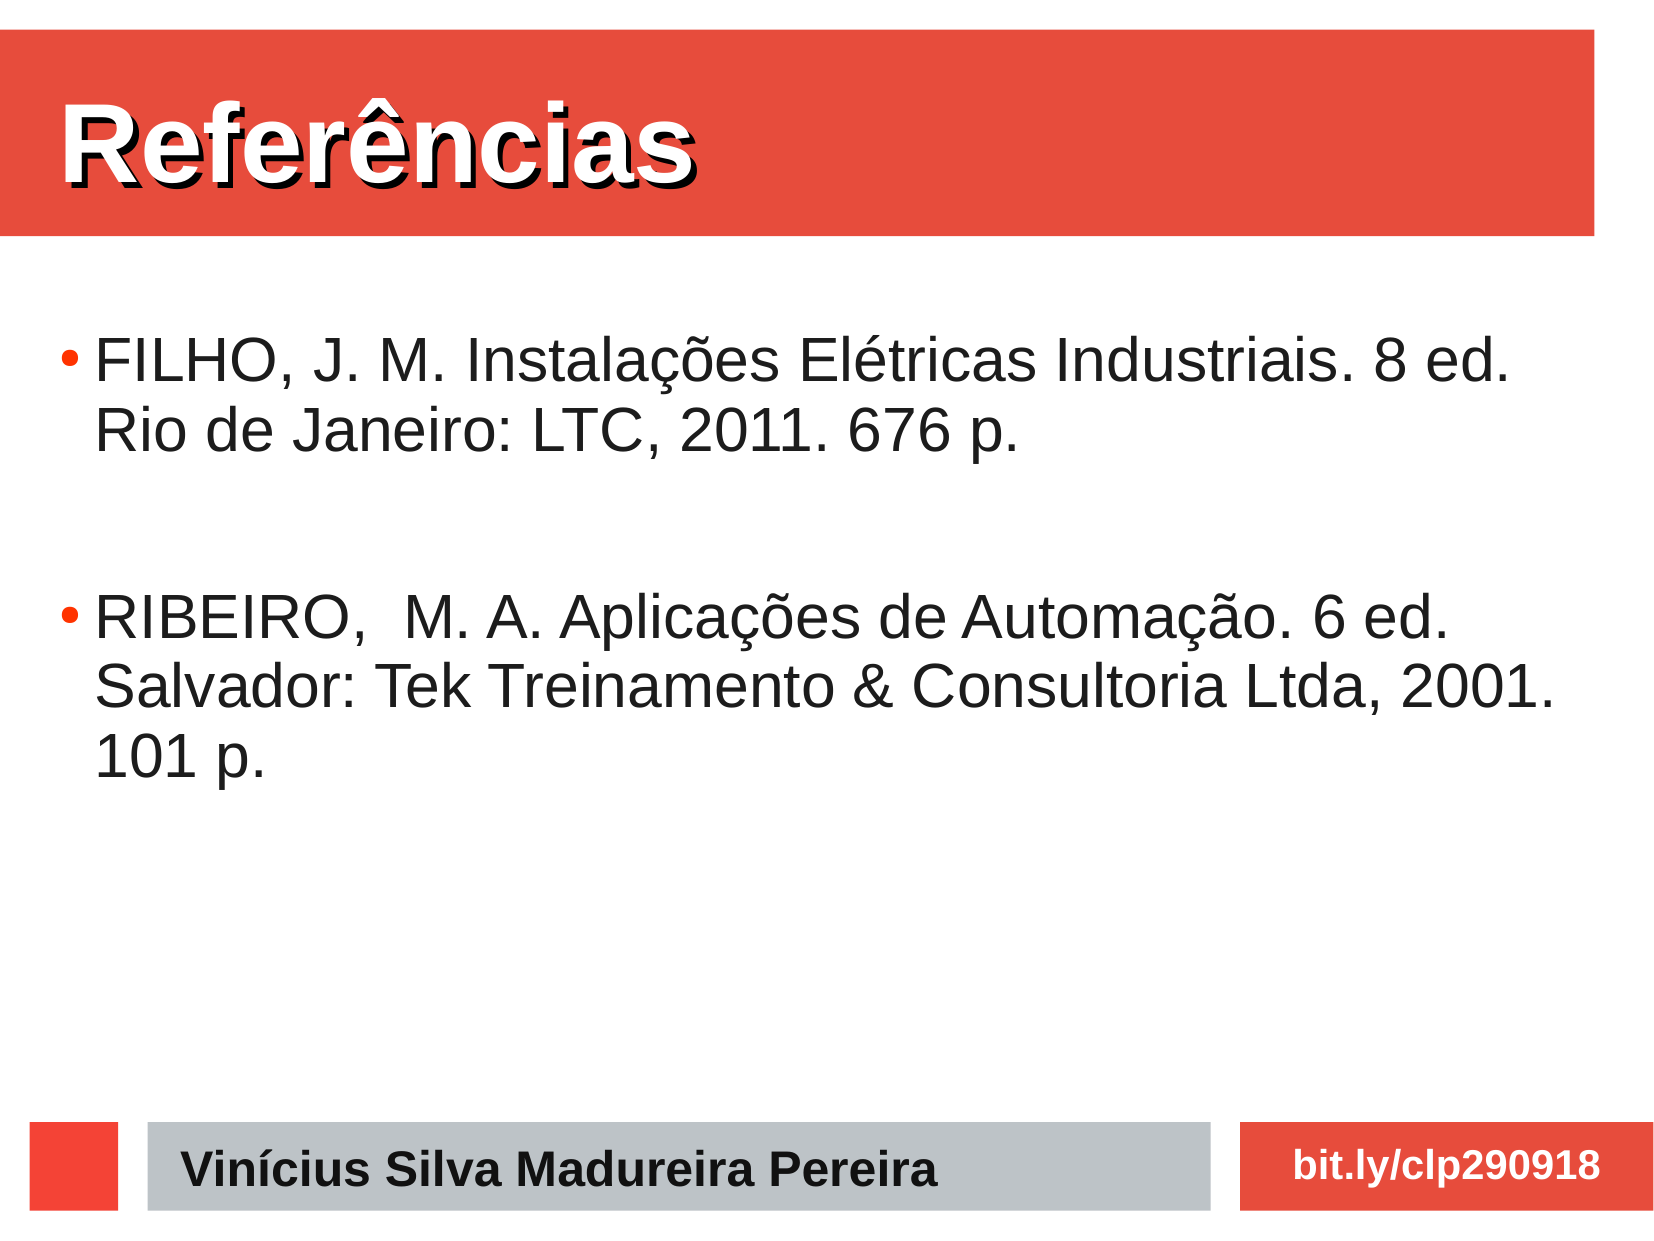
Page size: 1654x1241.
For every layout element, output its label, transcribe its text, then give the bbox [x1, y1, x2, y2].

list FILHO, J. M. Instalações Elétricas Industriais. 8 ed. Rio de Janeiro: LTC, 2011. 676 p. RIBEIRO, M. A. Aplicações de Automação. 6 ed. Salvador: Tek Treinamento & Consultoria Ltda, 2001. 101 p. [59, 324, 1565, 1093]
text_box Vinícius Silva Madureira Pereira [165, 1133, 1170, 1205]
text_box bit.ly/clp290918 [1228, 1133, 1654, 1205]
title Referências [59, 59, 1595, 207]
